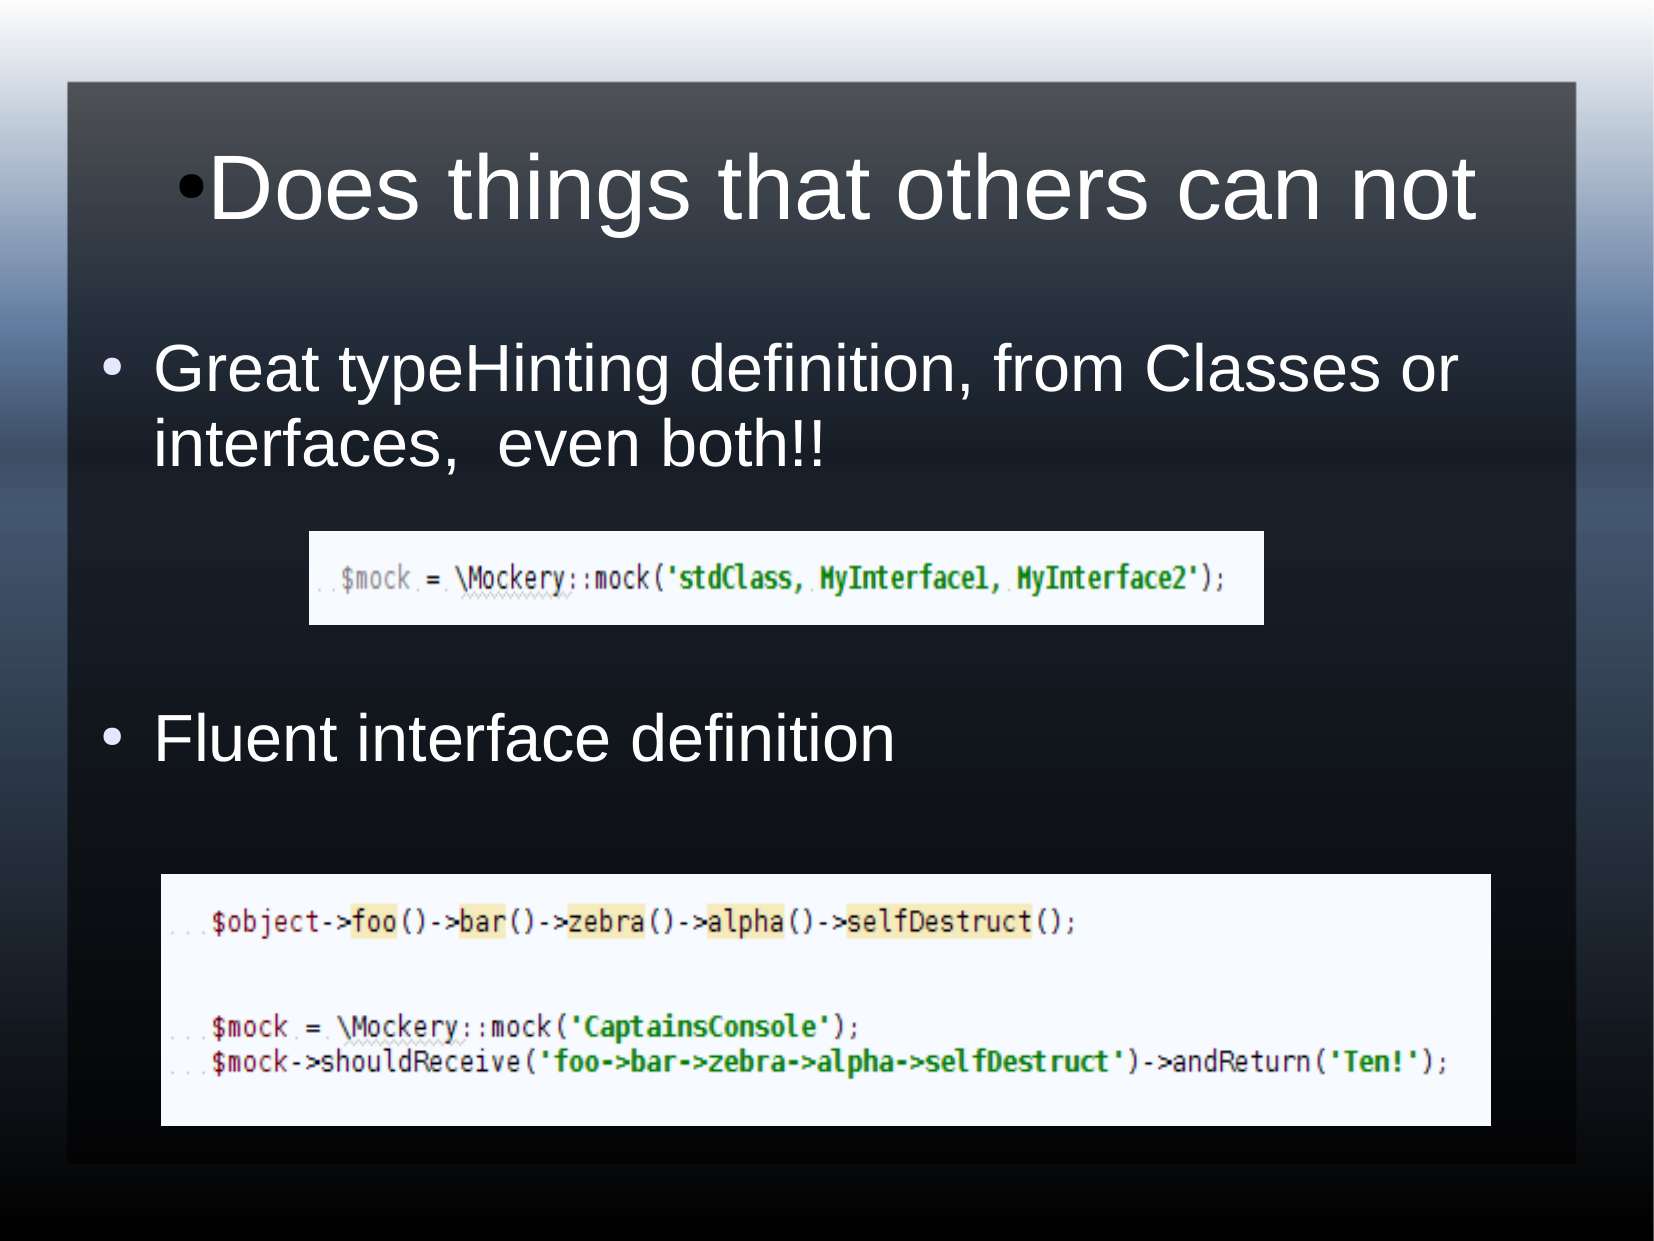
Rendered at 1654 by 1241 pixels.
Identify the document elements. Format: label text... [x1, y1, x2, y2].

title Does things that others can not [82, 84, 1571, 292]
picture [309, 531, 1264, 625]
list Fluent interface definition [82, 701, 1538, 1241]
picture [0, 0, 1654, 1241]
list Great typeHinting definition, from Classes or interfaces, even both!! [82, 330, 1538, 701]
picture [161, 874, 1491, 1127]
